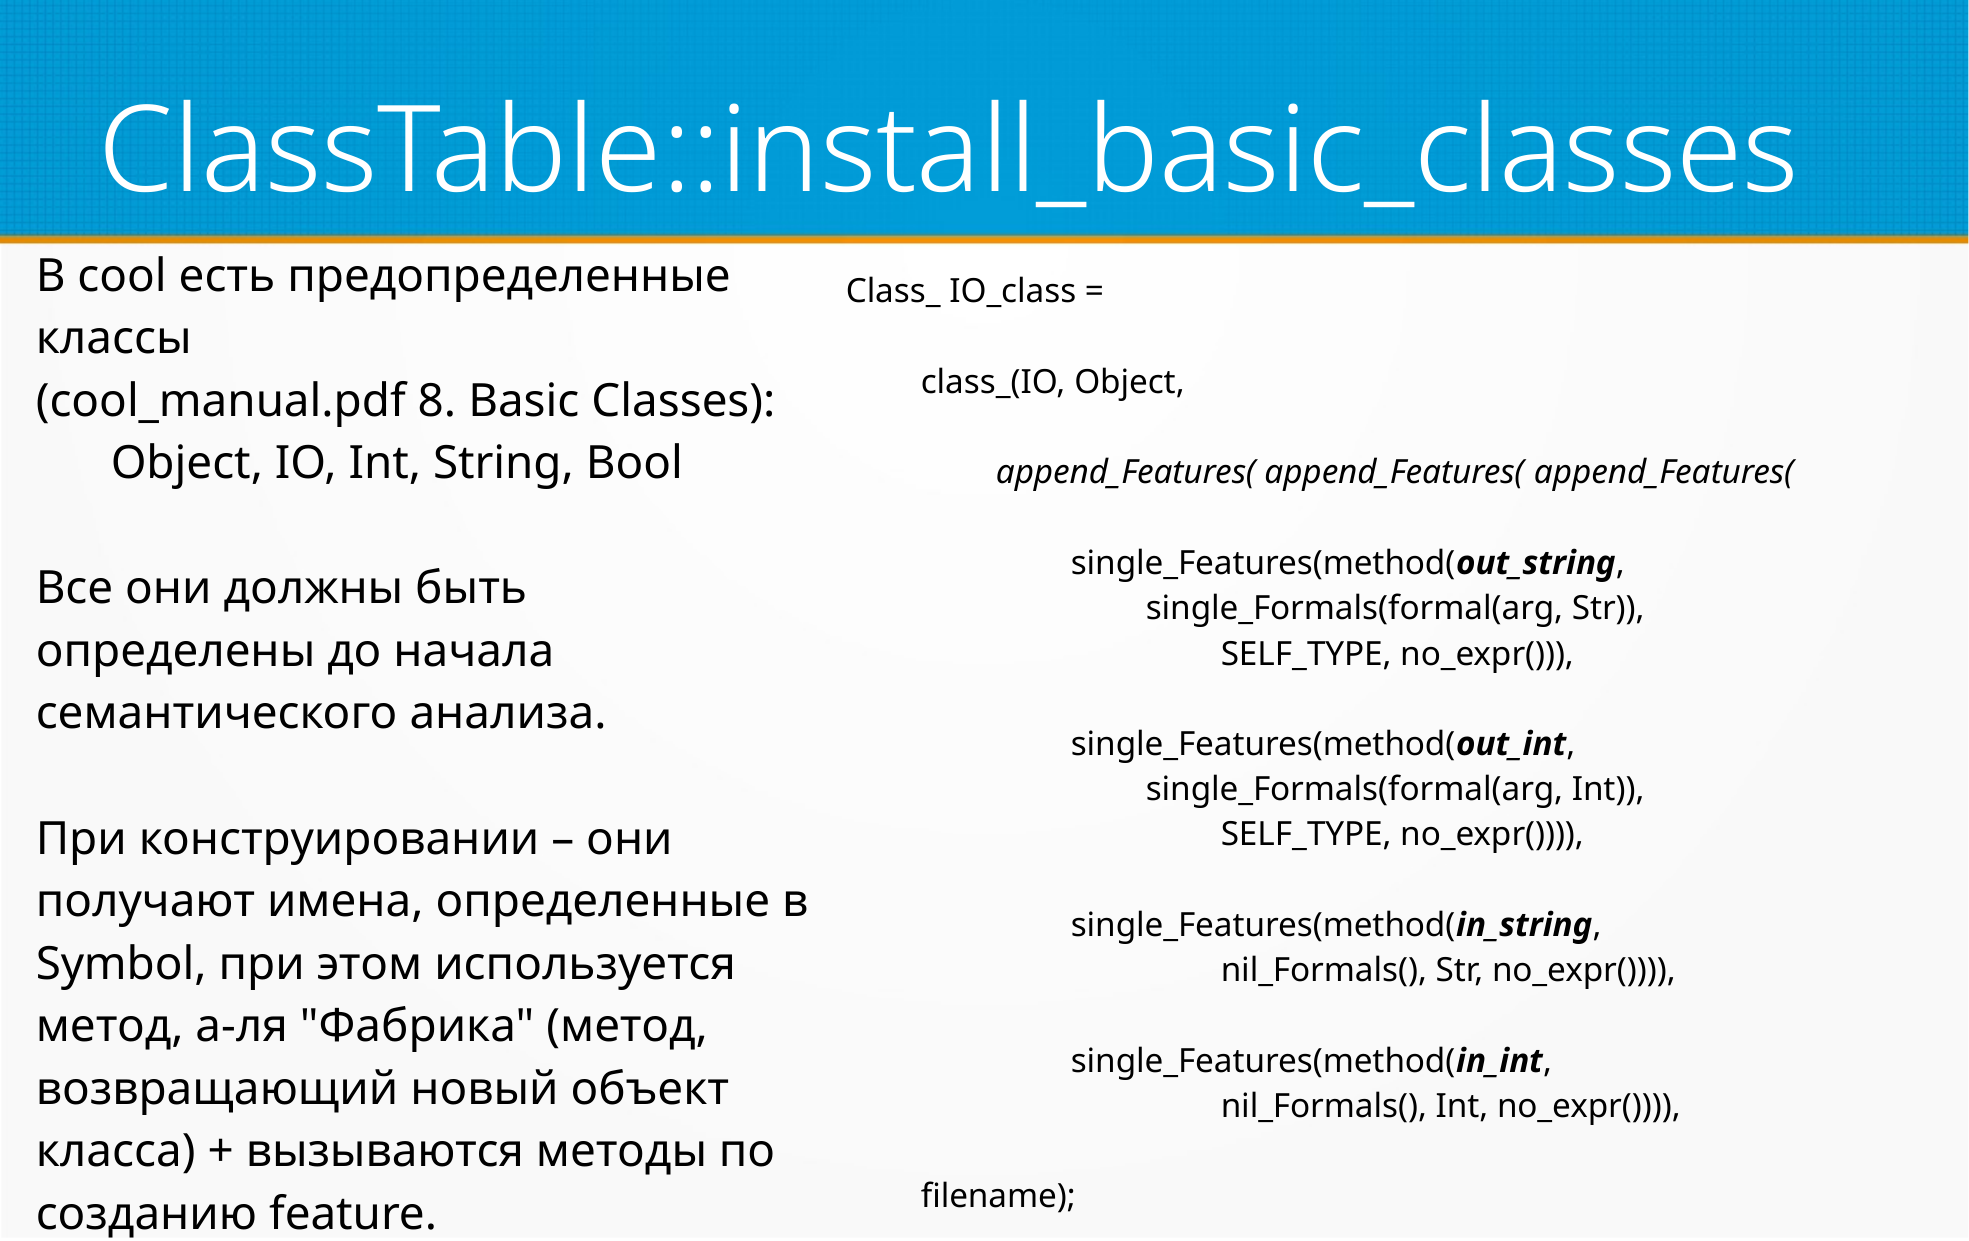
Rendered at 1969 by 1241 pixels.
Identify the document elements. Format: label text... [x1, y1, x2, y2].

picture [0, 233, 1969, 1241]
text_box Class_ IO_class = class_(IO, Object, append_Features( append_Features( append_Features( single_Features(method(out_string, single_Formals(formal(arg, Str)), SELF_TYPE, no_expr())), single_Features(method(out_int, single_Formals(formal(arg, Int)), SELF_TYPE, no_expr()))), single_Features(method(in_string, nil_Formals(), Str, no_expr()))), single_Features(method(in_int, nil_Formals(), Int, no_expr()))), filename); [840, 285, 1951, 1201]
title ClassTable::install_basic_classes [98, 19, 1870, 227]
text_box В cool есть предопределенные классы (cool_manual.pdf 8. Basic Classes): Object, IO, Int, String, Bool Все они должны быть определены до начала семантического анализа. При конструировании – они получают имена, определенные в Symbol, при этом используется метод, а-ля "Фабрика" (метод, возвращающий новый объект класса) + вызываются методы по созданию feature. [30, 257, 826, 1228]
